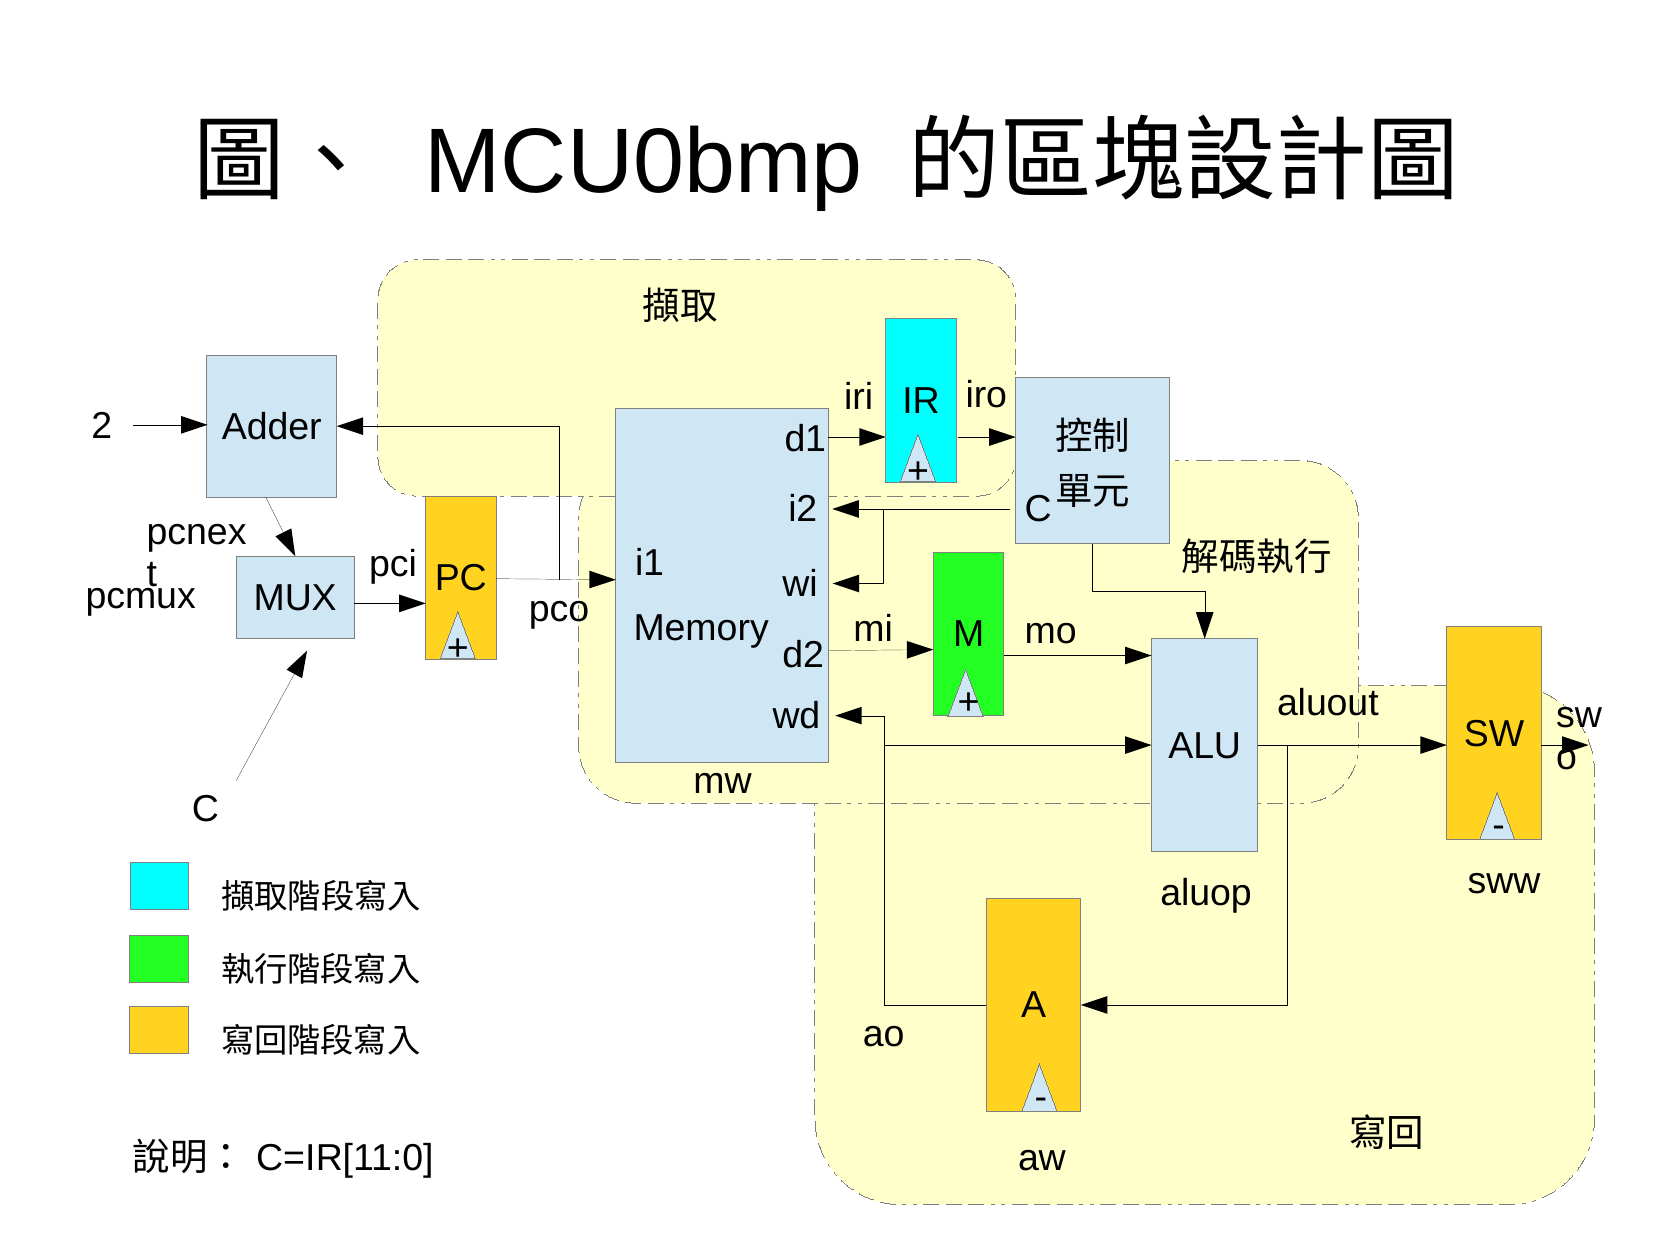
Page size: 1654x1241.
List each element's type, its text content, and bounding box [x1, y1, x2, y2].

text_box [798, 716, 1595, 1205]
text_box aluop [1145, 864, 1288, 923]
text_box 解碼執行 [1166, 519, 1347, 582]
text_box 控制 單元 [1015, 377, 1170, 544]
text_box i2 [773, 480, 833, 538]
text_box [377, 427, 559, 497]
text_box d2 [767, 625, 839, 683]
text_box - [1477, 796, 1520, 854]
text_box 寫回 [1334, 1095, 1440, 1158]
text_box 執行階段寫入 [206, 935, 436, 993]
text_box iri [829, 368, 913, 426]
text_box - [1019, 1068, 1062, 1126]
text_box aluout [1262, 674, 1394, 732]
text_box mo [1009, 602, 1093, 655]
text_box C [177, 780, 266, 839]
text_box d1 [769, 409, 842, 467]
text_box MUX [236, 556, 355, 639]
text_box ALU [1151, 638, 1258, 852]
text_box + [432, 619, 484, 677]
text_box SW [1446, 626, 1542, 840]
text_box swo [1541, 686, 1637, 743]
text_box mw [678, 752, 798, 811]
text_box 2 [76, 396, 128, 454]
text_box [377, 259, 1016, 579]
text_box iro [950, 366, 1034, 424]
text_box [829, 510, 883, 583]
text_box [914, 434, 921, 442]
title 圖、 MCU0bmp 的區塊設計圖 [82, 49, 1571, 257]
text_box C [1009, 480, 1075, 538]
text_box PC [425, 496, 497, 660]
text_box ao [848, 1004, 920, 1062]
text_box IR [885, 318, 957, 483]
text_box i1 [620, 533, 679, 591]
text_box 擷取階段寫入 [206, 862, 436, 919]
text_box M [933, 552, 1004, 716]
text_box Memory [615, 408, 829, 763]
text_box sww [1452, 852, 1577, 911]
text_box 寫回階段寫入 [206, 1006, 436, 1063]
text_box mo [1009, 656, 1093, 660]
text_box 說明：C=IR[11:0] [118, 1119, 520, 1182]
text_box [829, 651, 1151, 745]
text_box [454, 611, 461, 619]
text_box pcnext [131, 502, 272, 560]
text_box pci [354, 534, 432, 592]
text_box [829, 510, 1205, 655]
text_box wi [767, 555, 832, 612]
text_box wd [757, 687, 835, 745]
text_box A [986, 898, 1081, 1112]
text_box [829, 424, 1015, 509]
text_box pco [514, 579, 605, 637]
text_box mi [838, 599, 922, 657]
text_box 擷取 [627, 268, 733, 331]
text_box Adder [206, 355, 337, 498]
text_box [129, 1006, 189, 1054]
text_box [885, 746, 1287, 1005]
text_box [129, 935, 189, 983]
text_box + [942, 673, 995, 731]
text_box aw [1003, 1128, 1123, 1188]
text_box [1093, 460, 1446, 745]
text_box [1561, 752, 1572, 767]
text_box [578, 581, 678, 804]
text_box [842, 426, 885, 437]
text_box pcmux [70, 566, 225, 625]
text_box + [892, 442, 944, 499]
text_box [130, 862, 189, 910]
